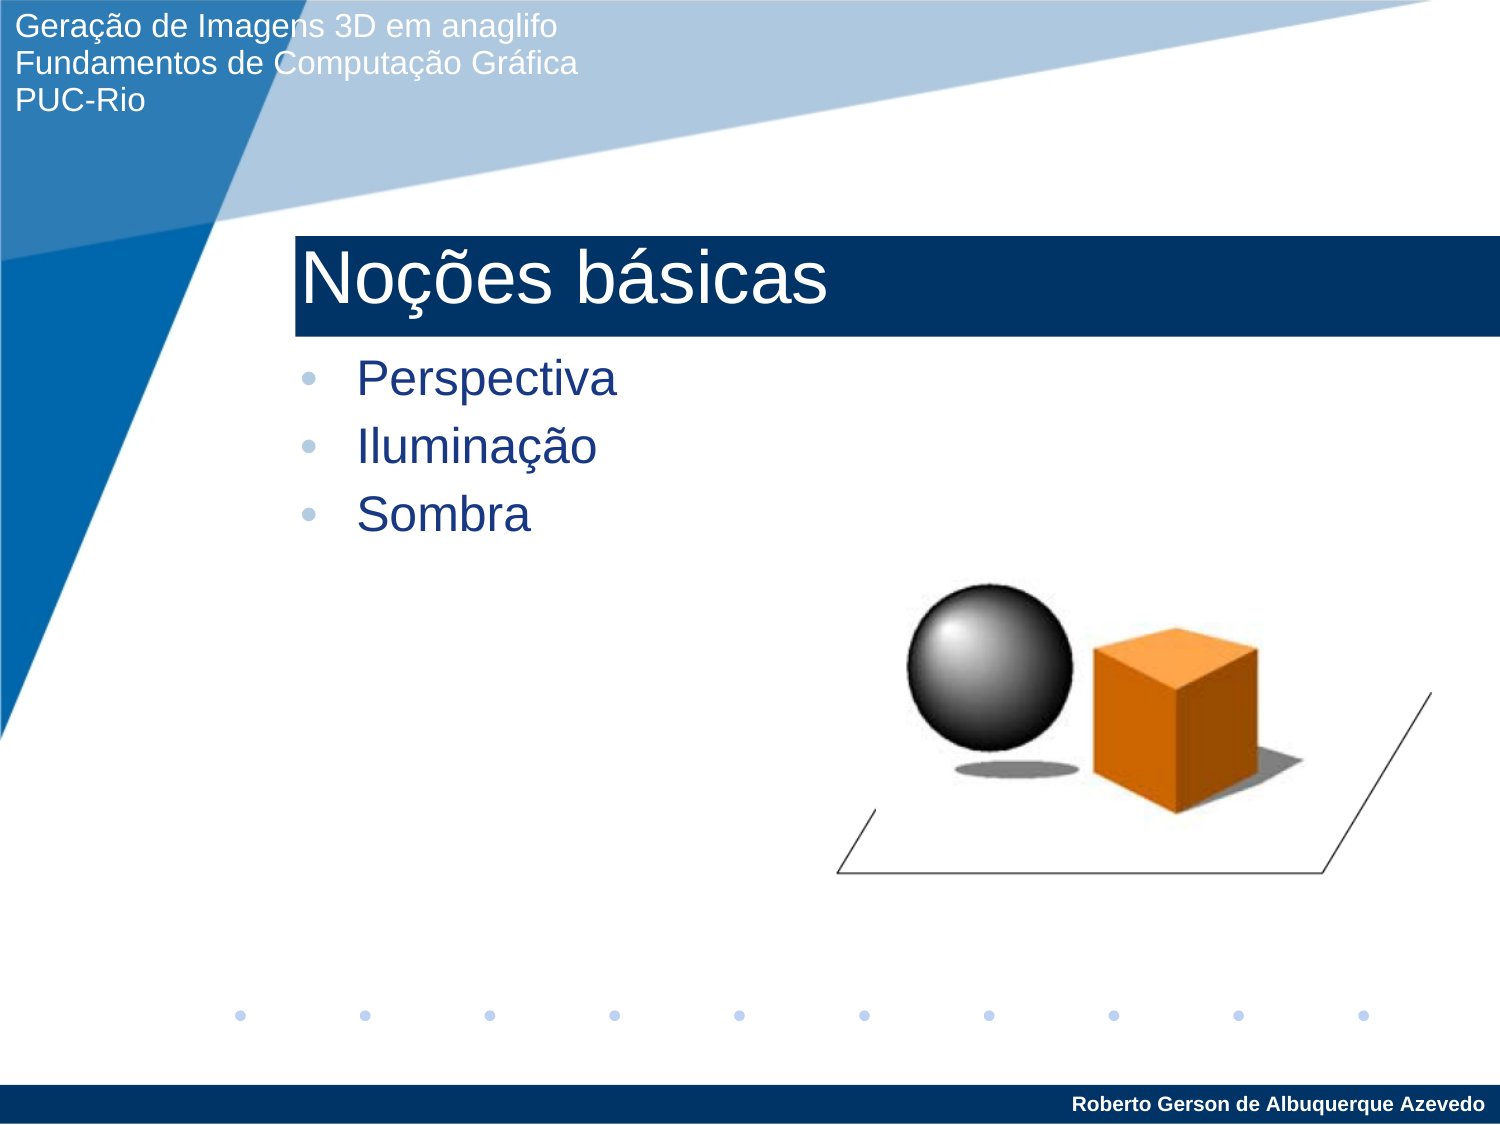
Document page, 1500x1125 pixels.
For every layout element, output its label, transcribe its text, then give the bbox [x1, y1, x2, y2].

picture [0, 0, 1500, 842]
picture [776, 531, 1447, 903]
title Noções básicas [300, 235, 1500, 320]
list Perspectiva Iluminação Sombra [299, 350, 1475, 1093]
